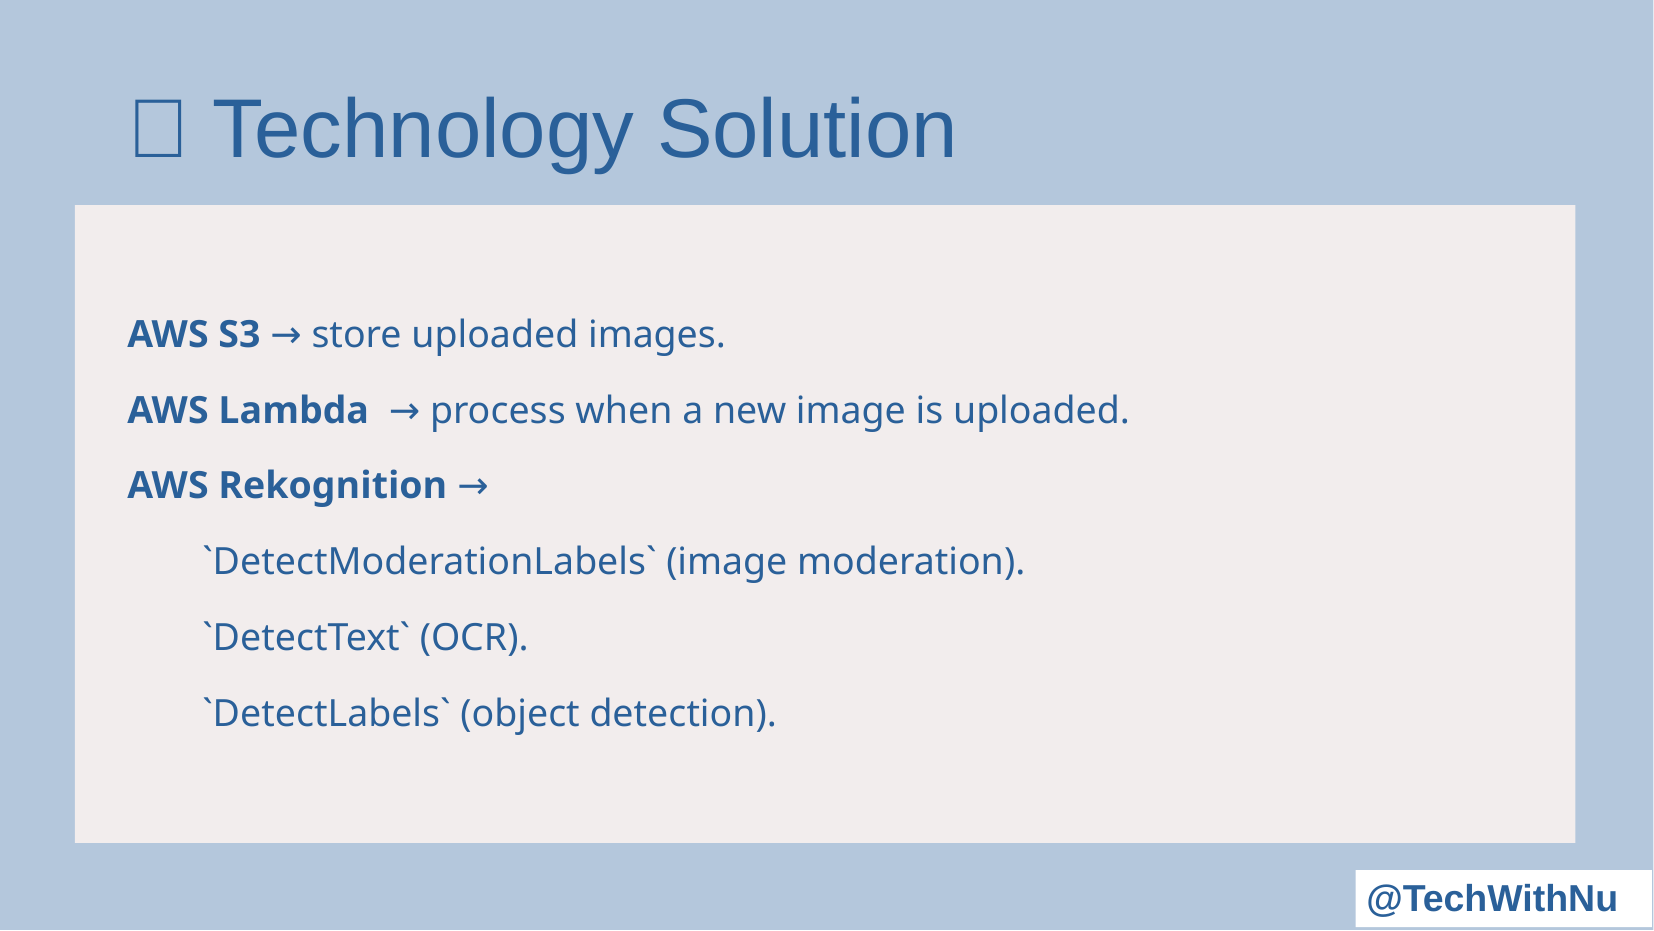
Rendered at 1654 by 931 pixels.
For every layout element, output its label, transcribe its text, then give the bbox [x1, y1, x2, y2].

text_box @TechWithNu [1351, 870, 1652, 931]
text_box 🔧 Technology Solution [112, 75, 1163, 188]
text_box [74, 205, 1576, 843]
text_box AWS S3 → store uploaded images. AWS Lambda → process when a new image is uploaded. AWS Rekognition → `DetectModerationLabels` (image moderation). `DetectText` (OCR). `DetectLabels` (object detection). [112, 300, 1576, 788]
